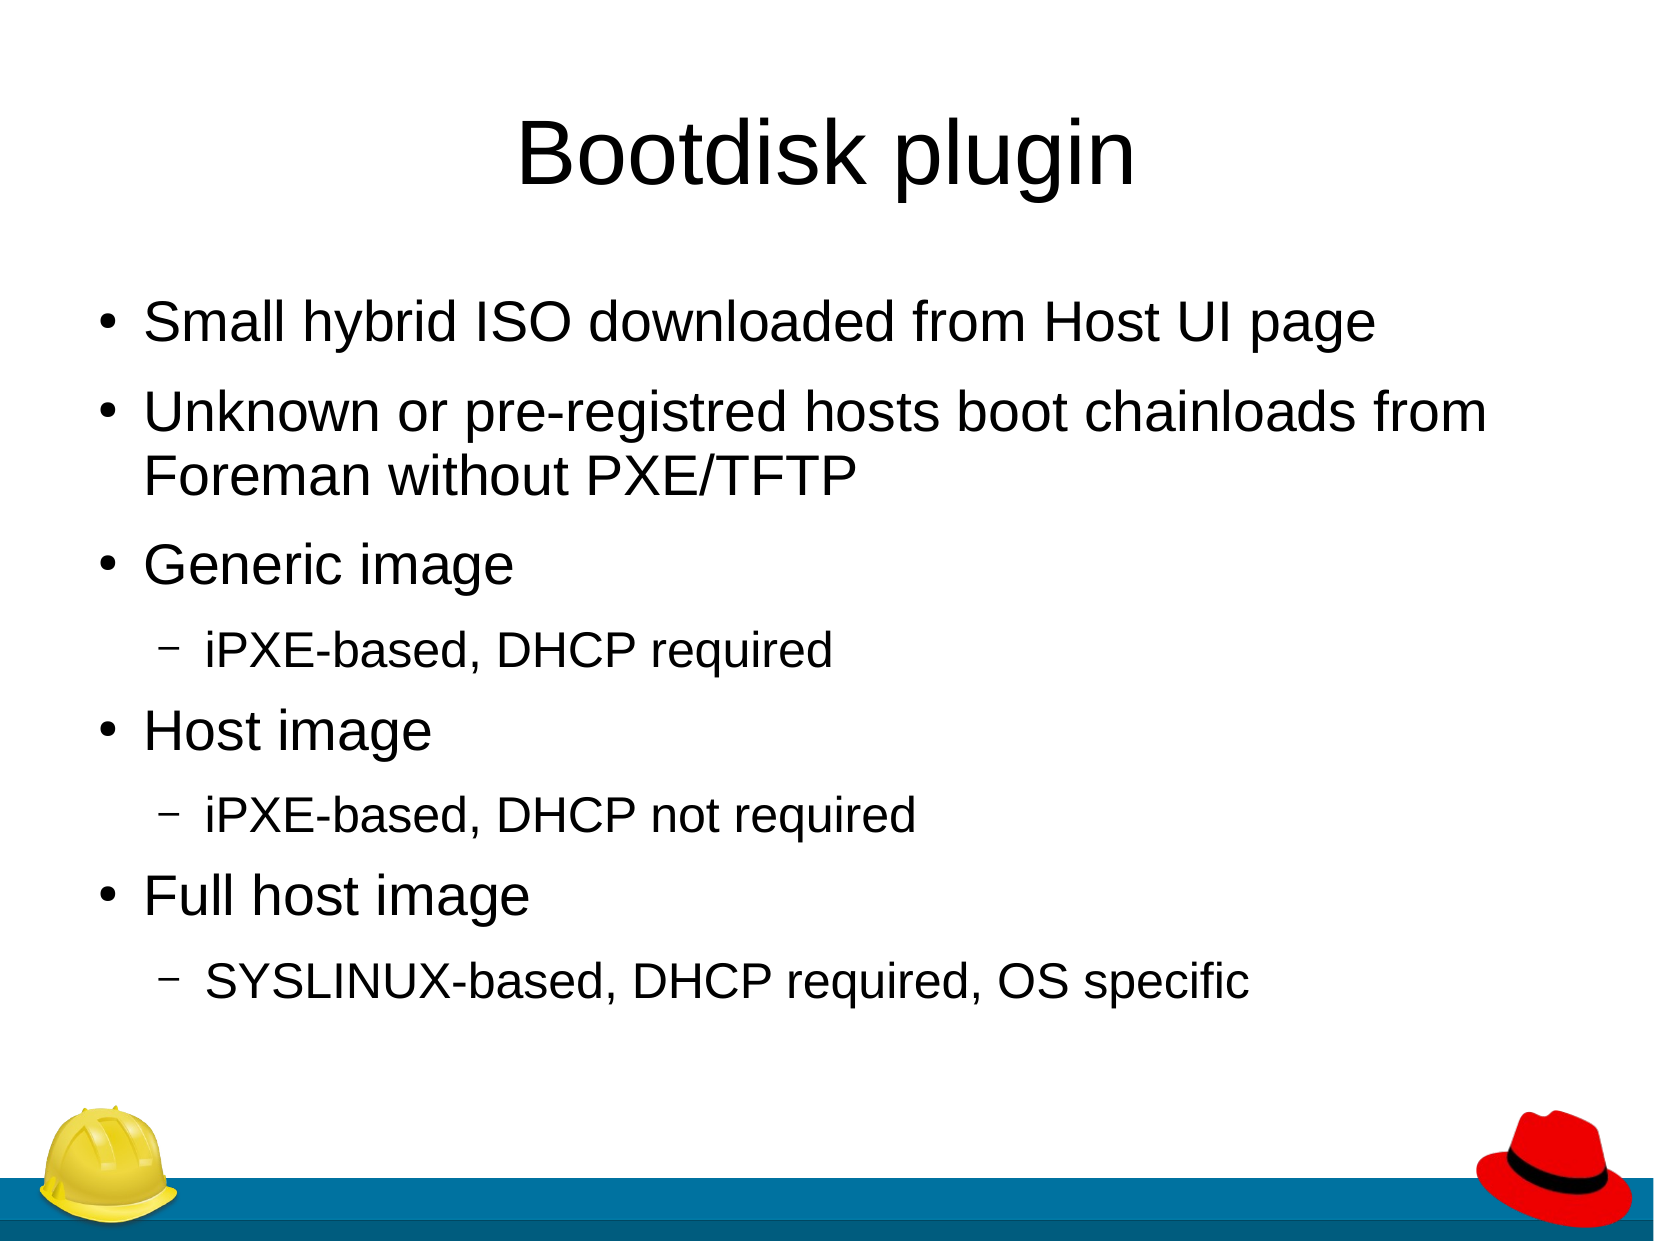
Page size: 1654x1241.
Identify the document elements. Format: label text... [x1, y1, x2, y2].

title Bootdisk plugin [82, 49, 1571, 257]
picture [1476, 1110, 1633, 1227]
list Small hybrid ISO downloaded from Host UI page Unknown or pre-registred hosts boot chainloads from Foreman without PXE/TFTP Generic image iPXE-based, DHCP required Host image iPXE-based, DHCP not required Full host image SYSLINUX-based, DHCP required, OS specific [82, 290, 1571, 1010]
picture [23, 1086, 189, 1227]
